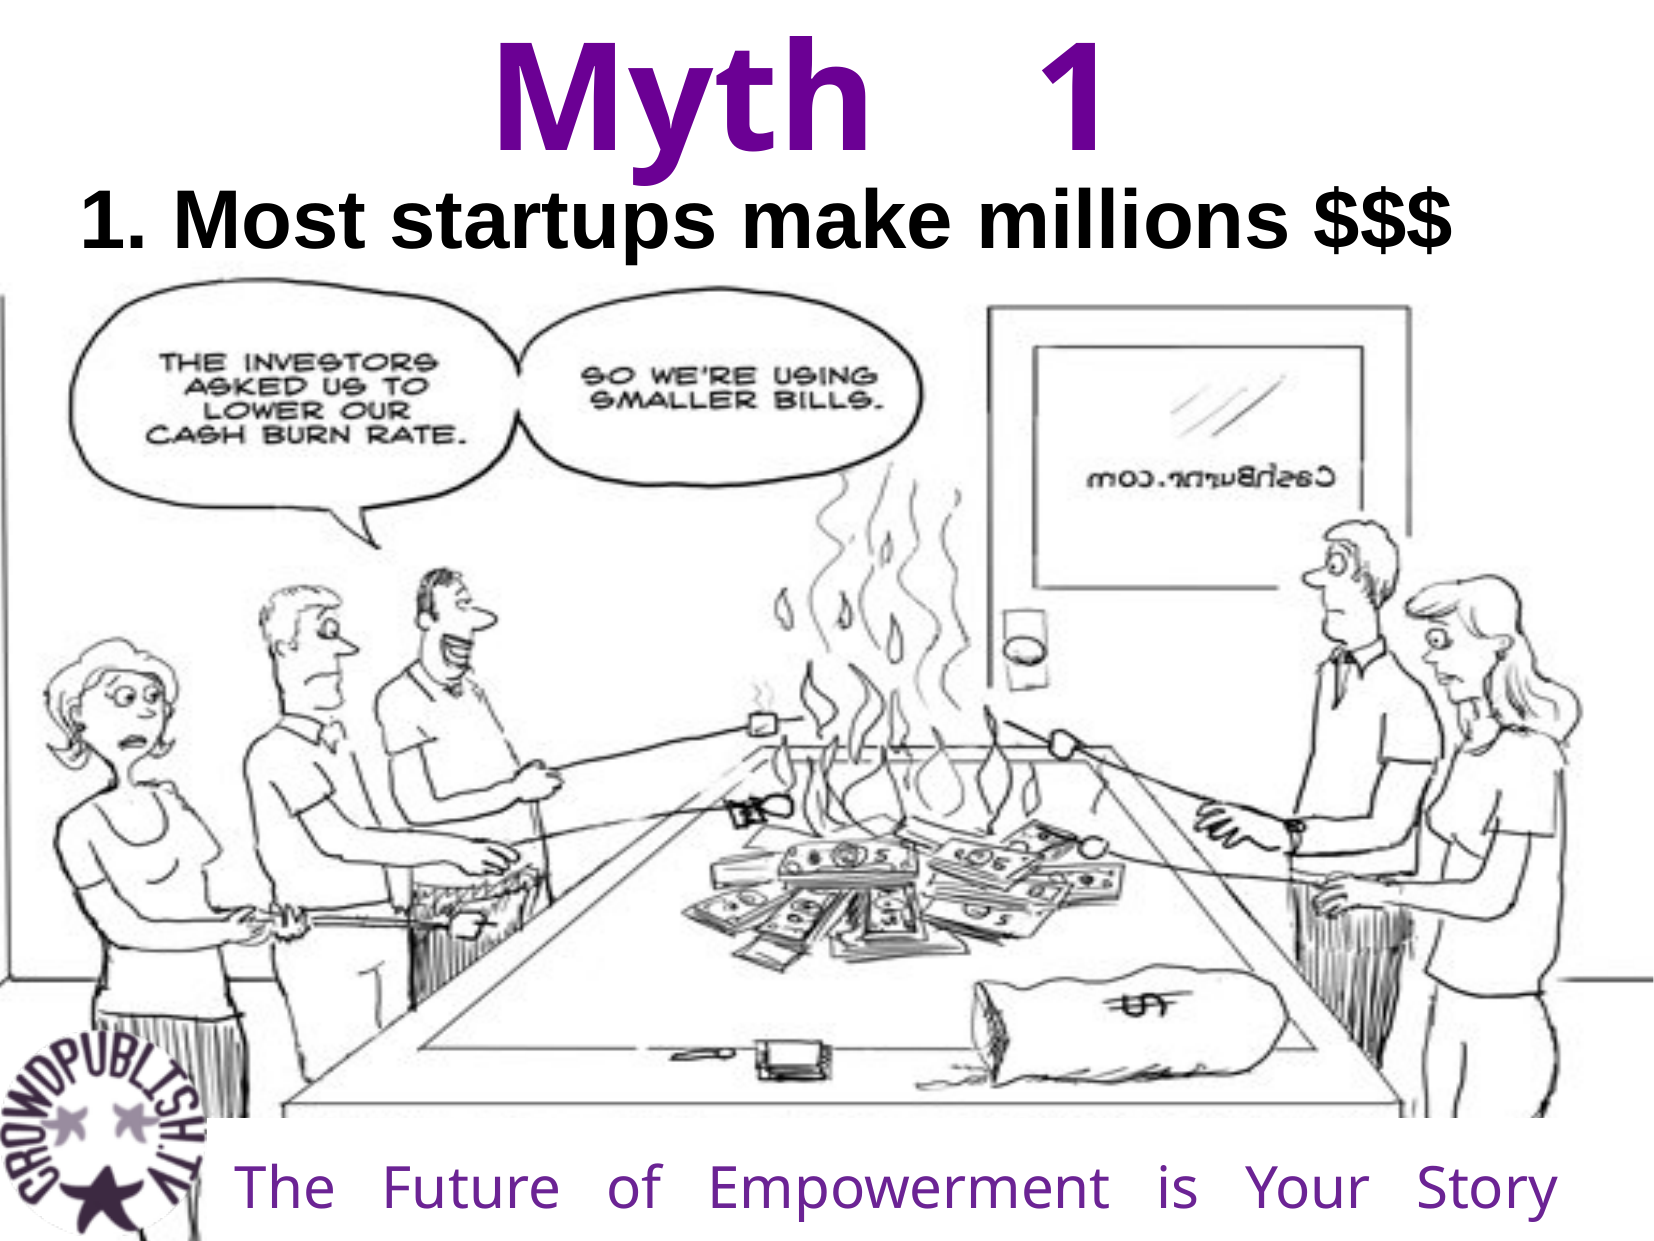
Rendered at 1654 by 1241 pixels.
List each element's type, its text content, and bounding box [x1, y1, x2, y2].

picture [0, 175, 1654, 1241]
title The Future of Empowerment is Your Story [206, 1118, 1588, 1241]
text_box Myth 1 [223, 4, 1383, 180]
subtitle 1. Most startups make millions $$$ [79, 147, 1483, 293]
